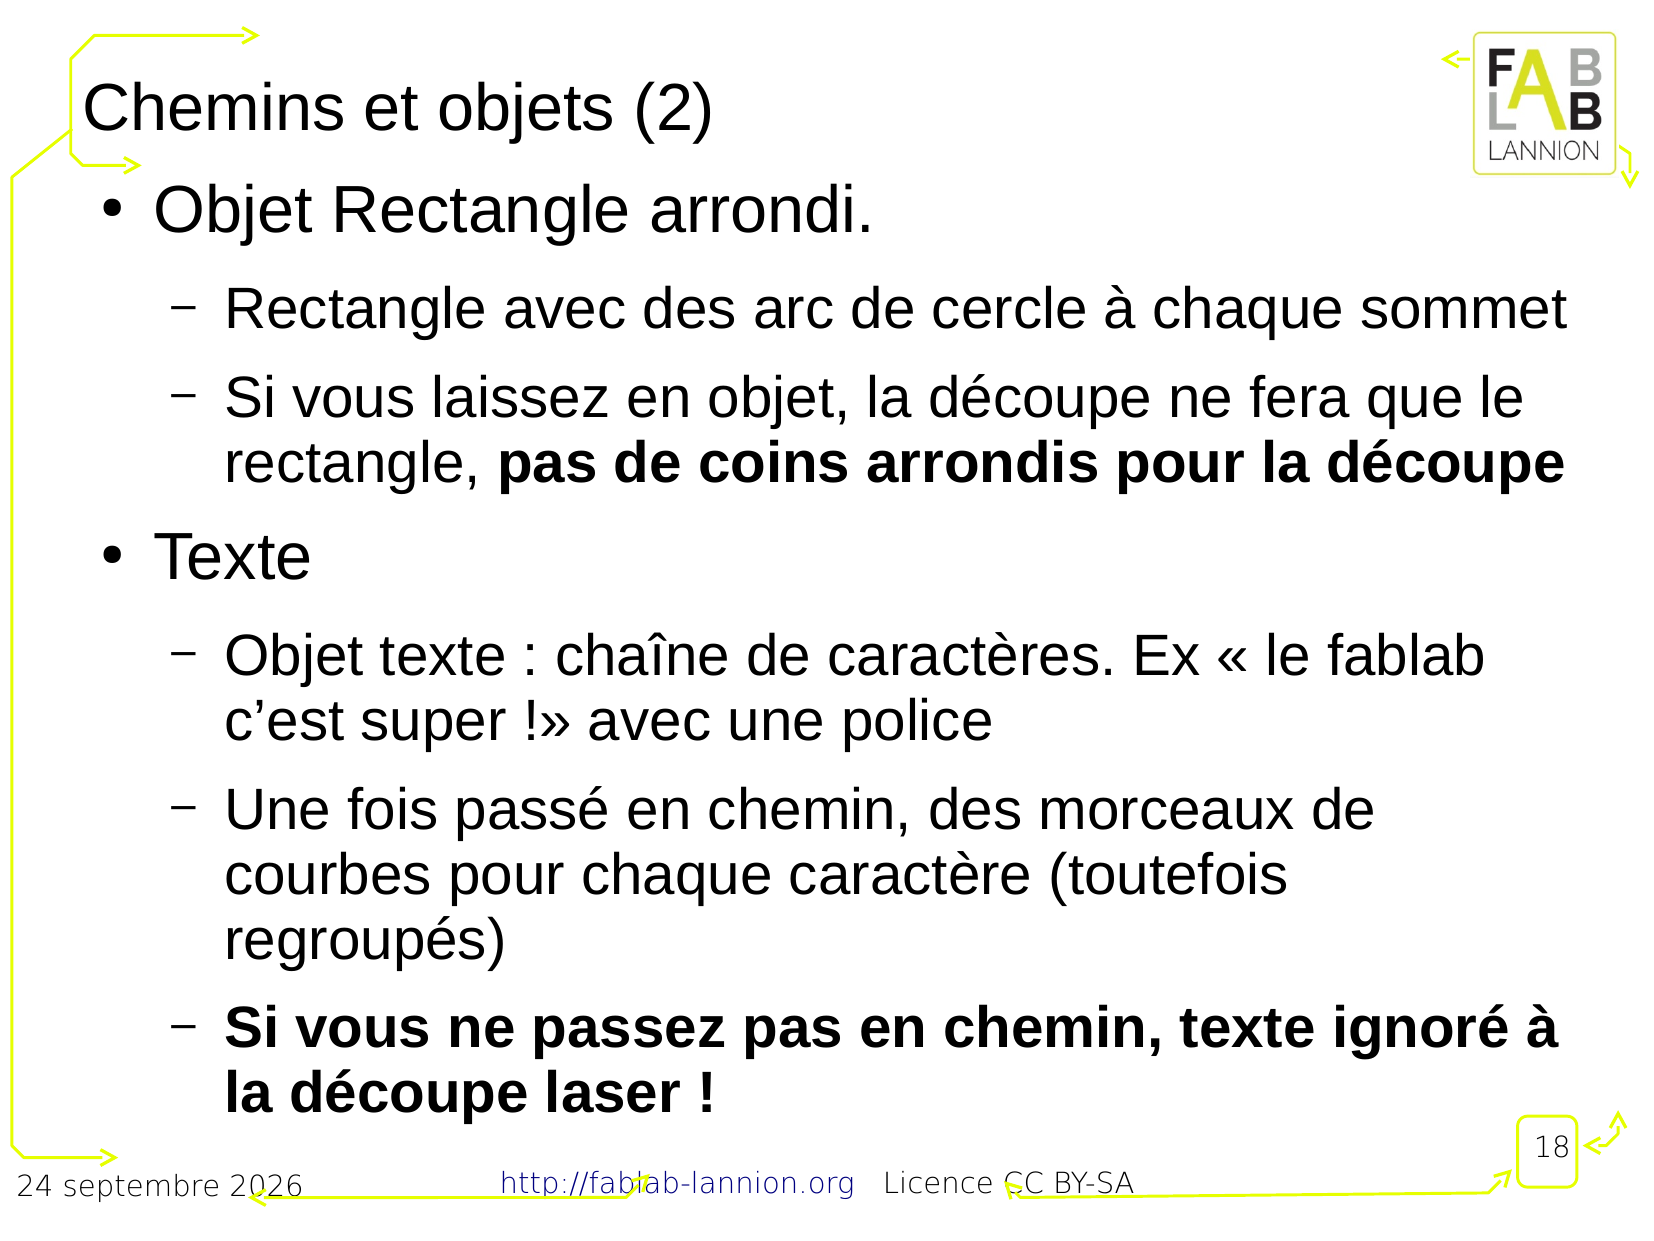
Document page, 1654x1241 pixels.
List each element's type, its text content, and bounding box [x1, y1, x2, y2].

picture [1470, 29, 1619, 178]
list Objet Rectangle arrondi. Rectangle avec des arc de cercle à chaque sommet Si vous laissez en objet, la découpe ne fera que le rectangle, pas de coins arrondis pour la découpe Texte Objet texte : chaîne de caractères. Ex « le fablab c’est super !» avec une police Une fois passé en chemin, des morceaux de courbes pour chaque caractère (toutefois regroupés) Si vous ne passez pas en chemin, texte ignoré à la découpe laser ! [82, 172, 1571, 981]
title Chemins et objets (2) [82, 49, 1441, 166]
